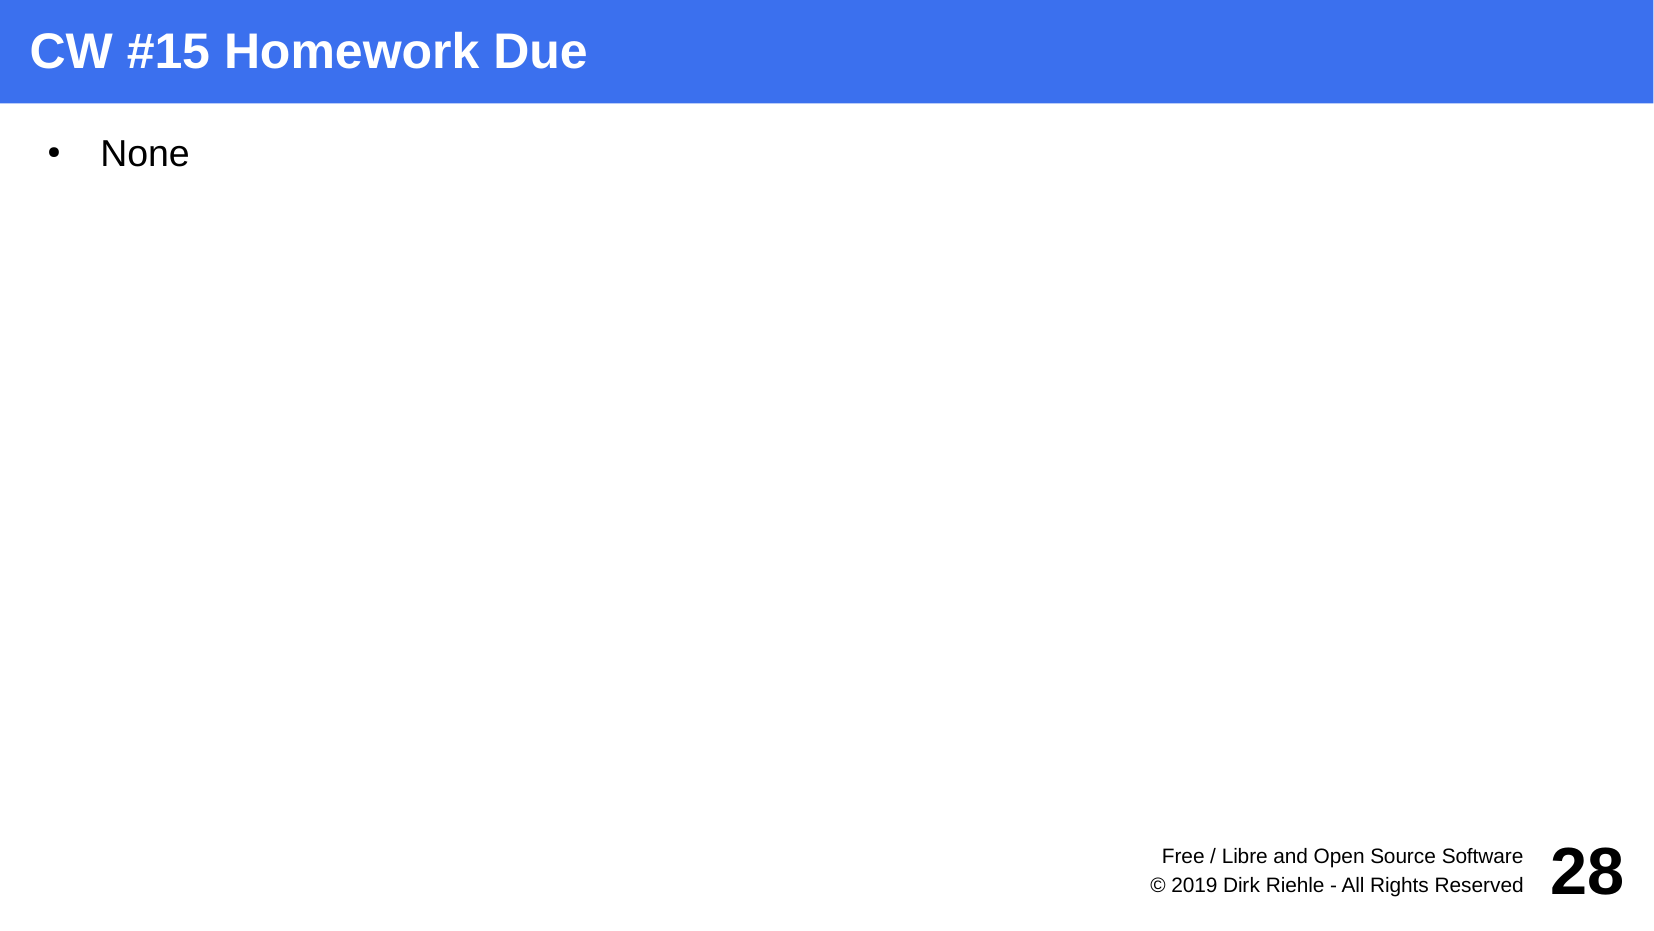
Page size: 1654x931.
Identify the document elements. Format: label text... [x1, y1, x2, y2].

list None [29, 132, 1625, 813]
title CW #15 Homework Due [0, 0, 1654, 104]
